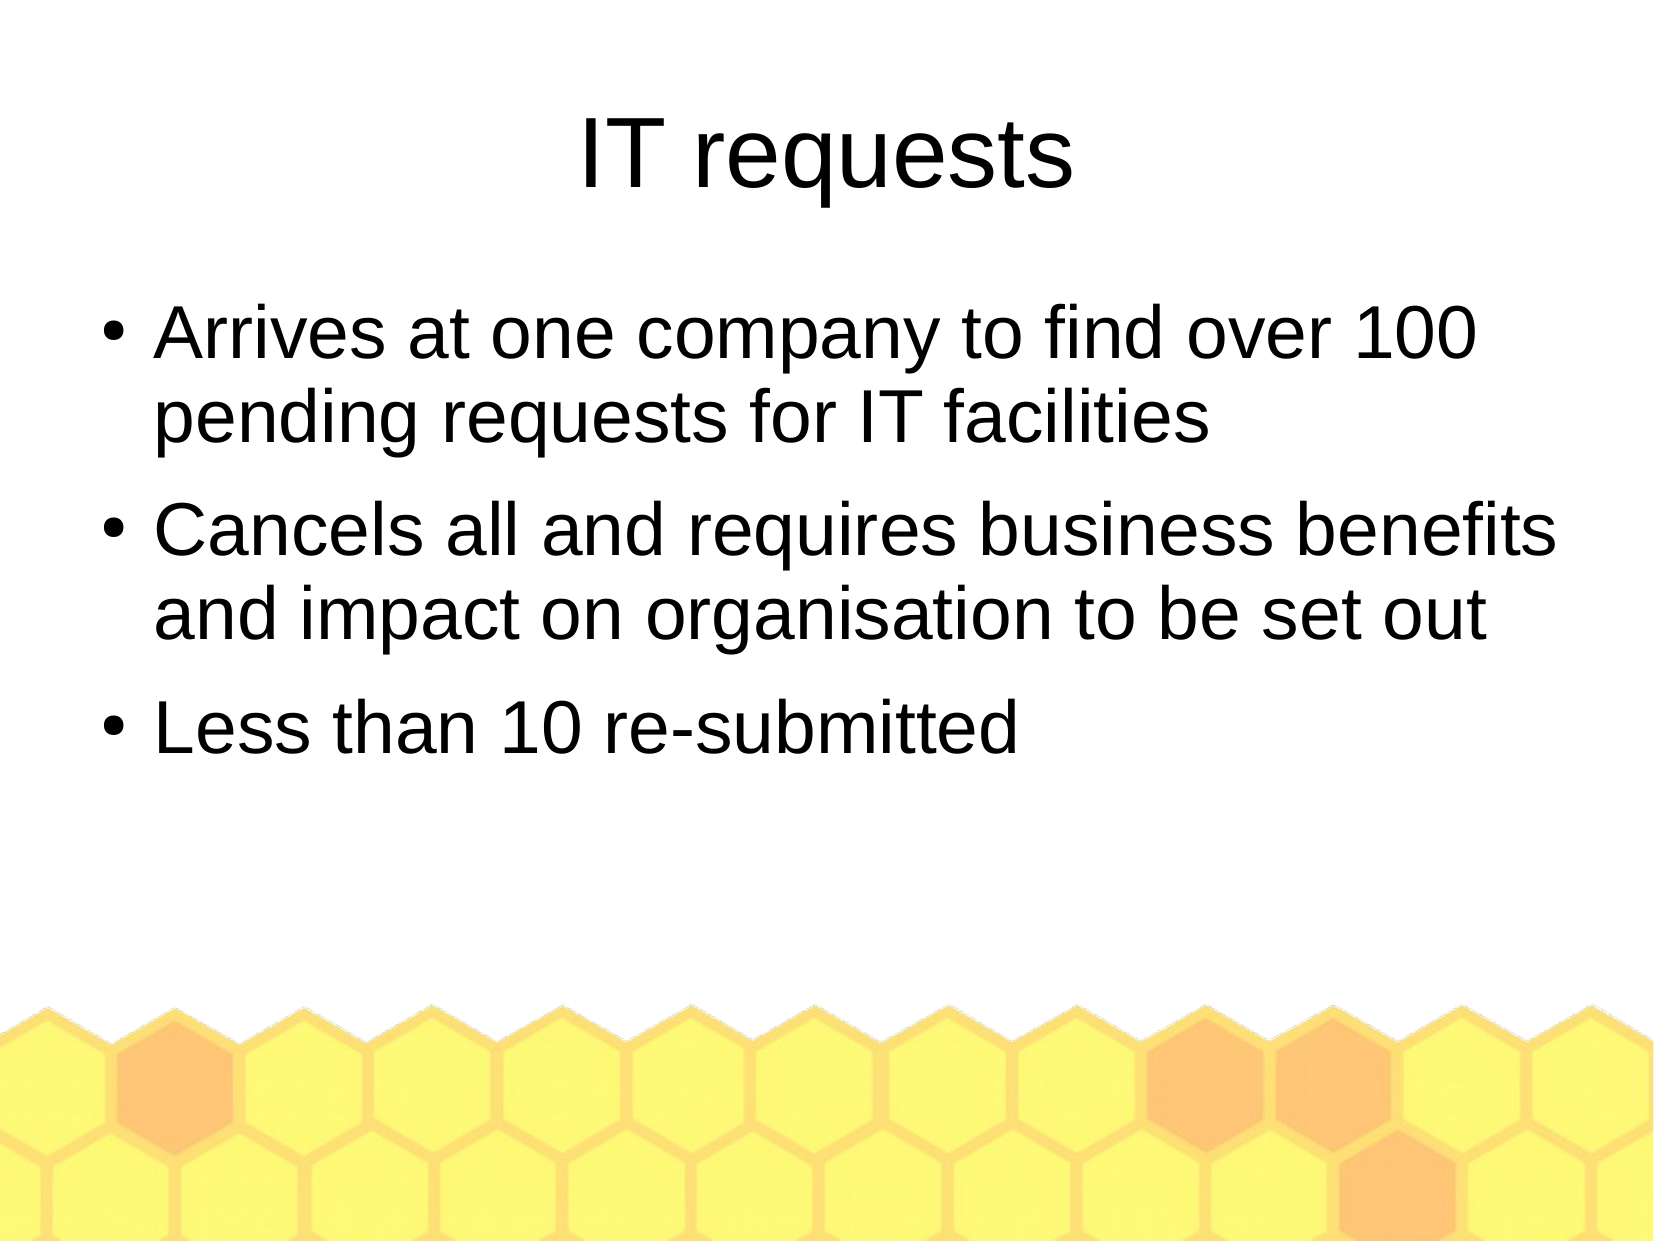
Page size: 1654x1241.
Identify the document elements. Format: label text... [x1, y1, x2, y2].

list Arrives at one company to find over 100 pending requests for IT facilities Cancels all and requires business benefits and impact on organisation to be set out Less than 10 re-submitted [82, 290, 1571, 1010]
title IT requests [82, 49, 1571, 257]
picture [0, 1001, 1654, 1241]
